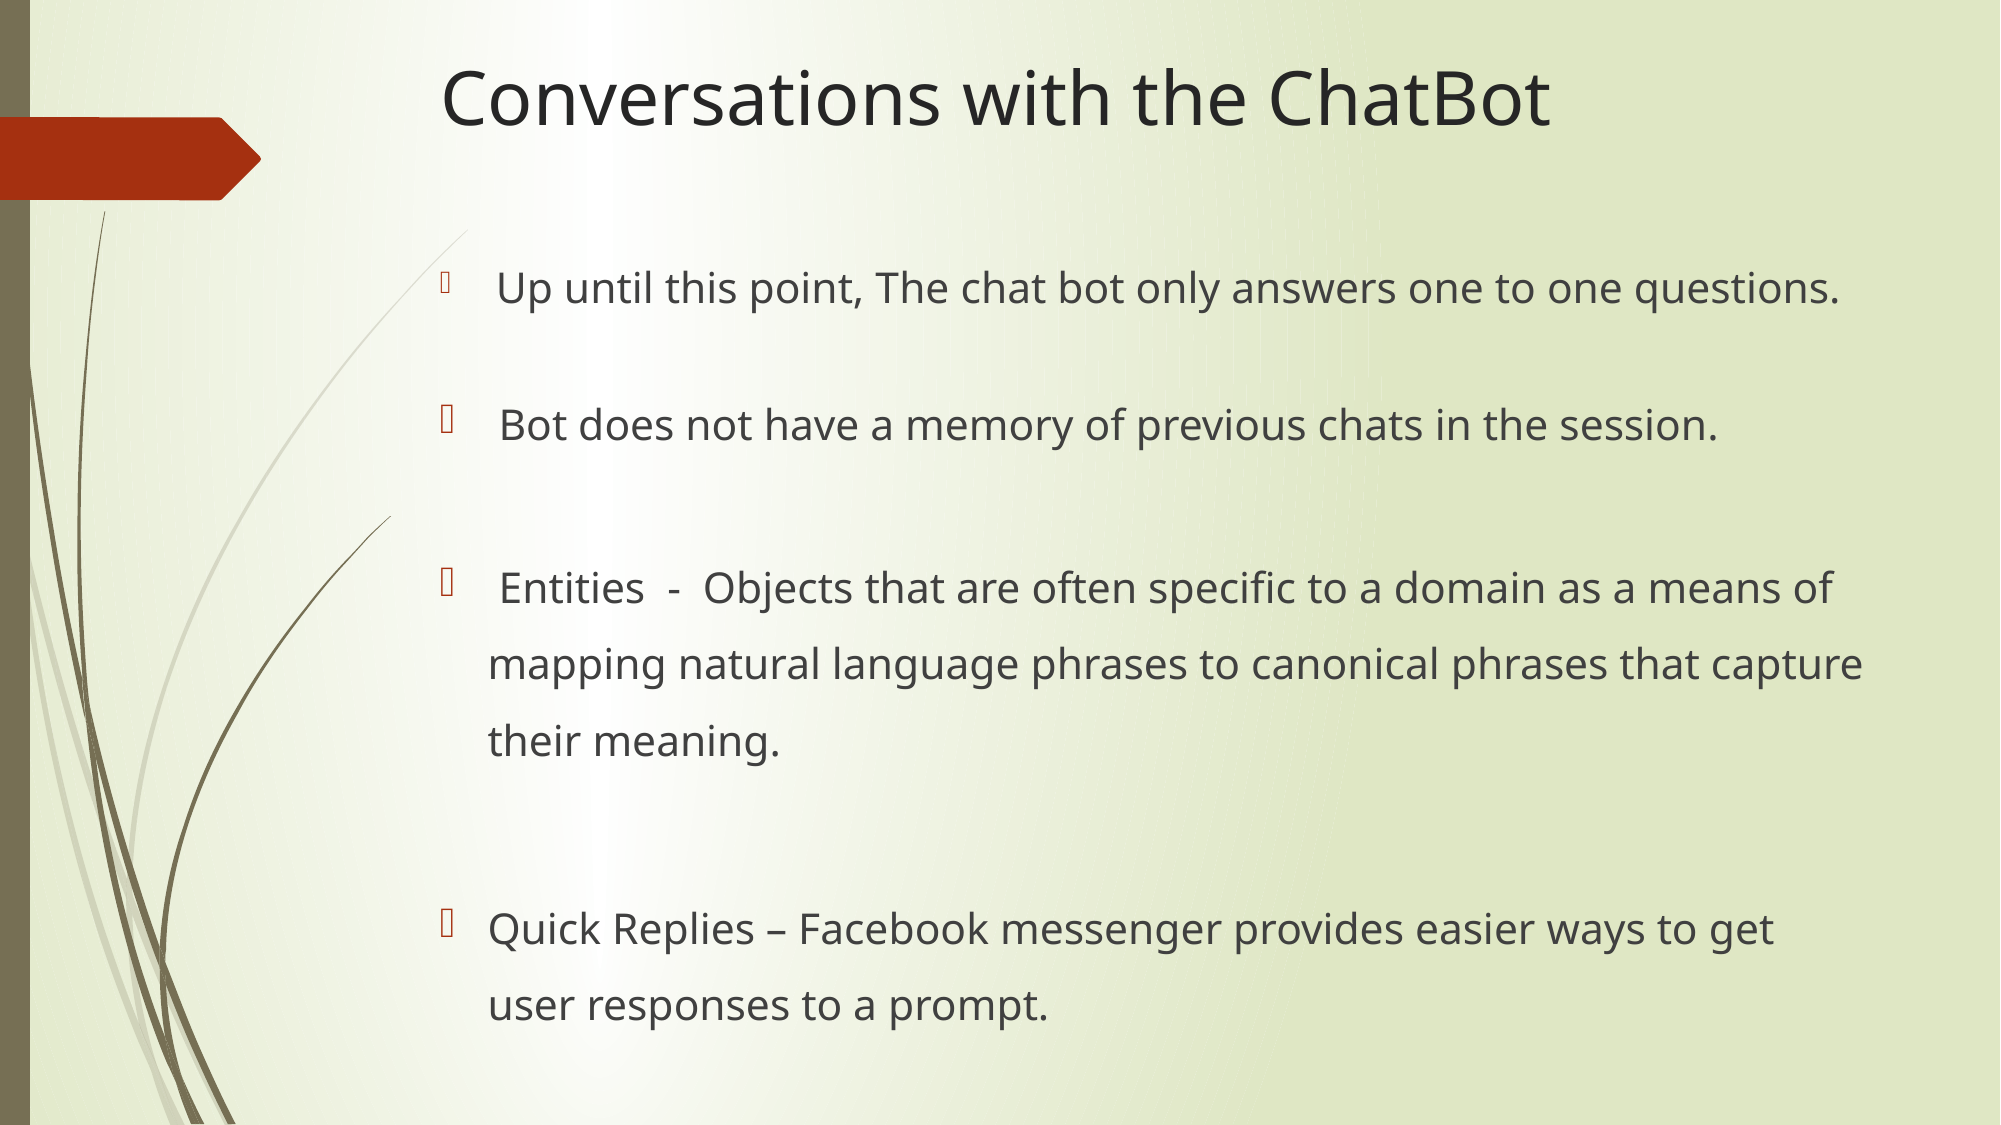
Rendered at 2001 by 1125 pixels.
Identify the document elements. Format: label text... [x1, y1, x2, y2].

title Conversations with the ChatBot [425, 43, 1888, 253]
list Up until this point, The chat bot only answers one to one questions. Bot does not have a memory of previous chats in the session. Entities - Objects that are often specific to a domain as a means of mapping natural language phrases to canonical phrases that capture their meaning. Quick Replies – Facebook messenger provides easier ways to get user responses to a prompt. [424, 253, 1888, 1076]
